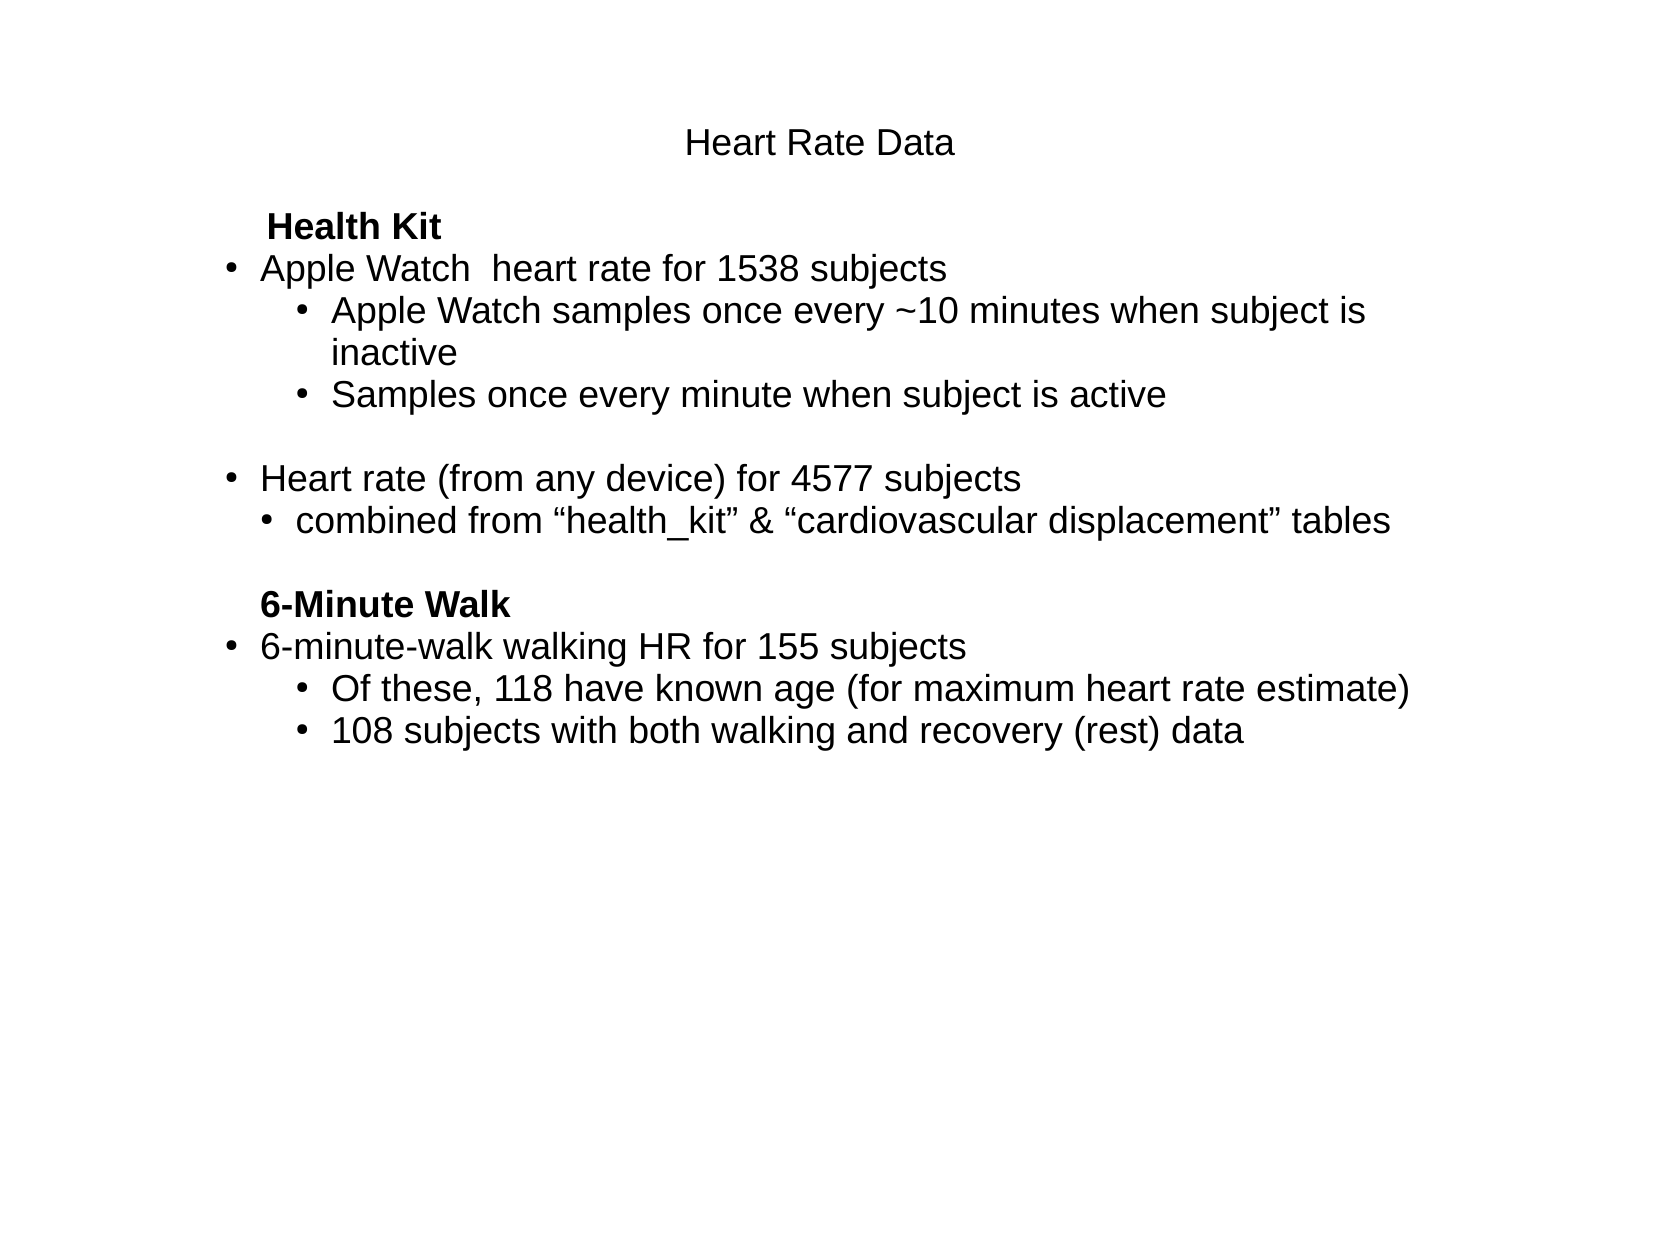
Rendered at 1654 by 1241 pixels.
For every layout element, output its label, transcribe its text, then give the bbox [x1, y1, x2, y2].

text_box Heart Rate Data Health Kit Apple Watch heart rate for 1538 subjects Apple Watch samples once every ~10 minutes when subject is inactive Samples once every minute when subject is active Heart rate (from any device) for 4577 subjects combined from “health_kit” & “cardiovascular displacement” tables 6-Minute Walk 6-minute-walk walking HR for 155 subjects Of these, 118 have known age (for maximum heart rate estimate) 108 subjects with both walking and recovery (rest) data [210, 114, 1441, 759]
